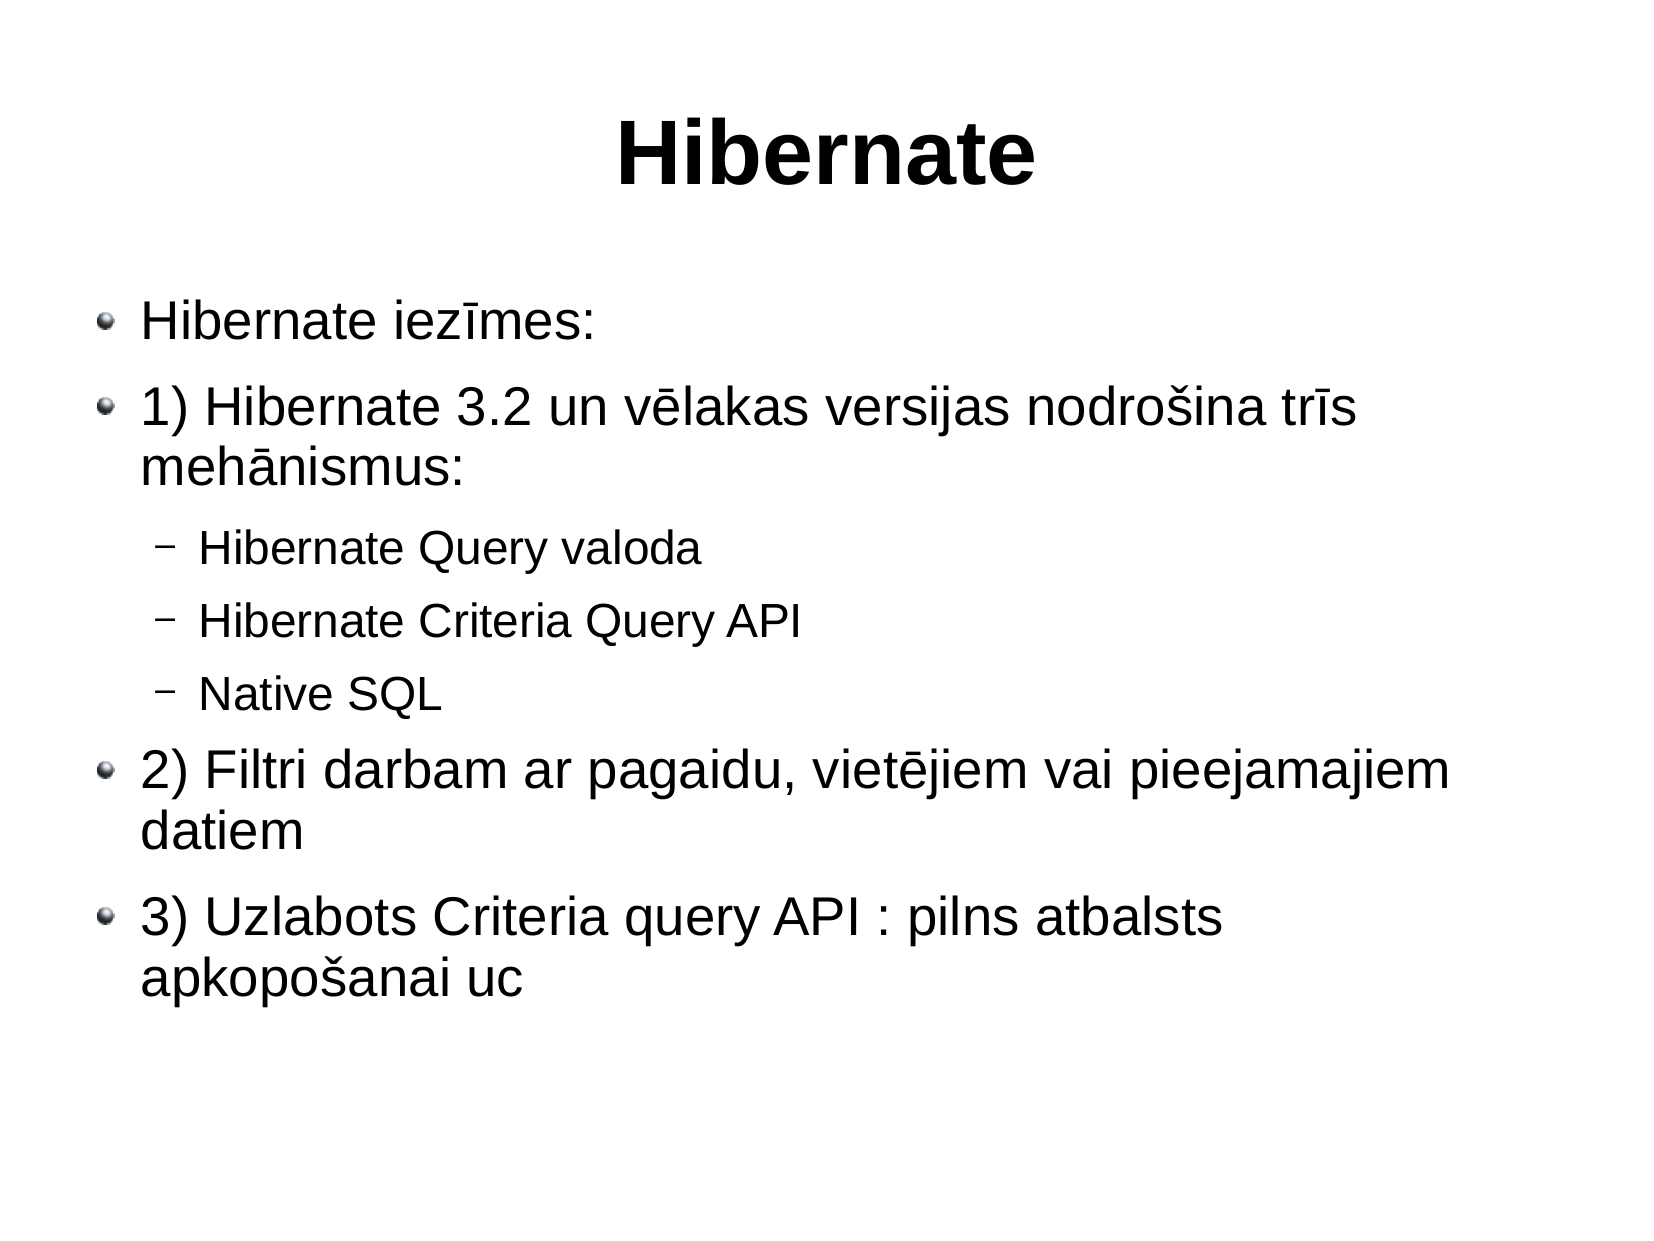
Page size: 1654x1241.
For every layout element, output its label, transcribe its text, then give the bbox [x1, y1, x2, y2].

list Hibernate iezīmes: 1) Hibernate 3.2 un vēlakas versijas nodrošina trīs mehānismus: Hibernate Query valoda Hibernate Criteria Query API Native SQL 2) Filtri darbam ar pagaidu, vietējiem vai pieejamajiem datiem 3) Uzlabots Criteria query API : pilns atbalsts apkopošanai uc [82, 290, 1538, 1010]
title Hibernate [82, 49, 1571, 257]
